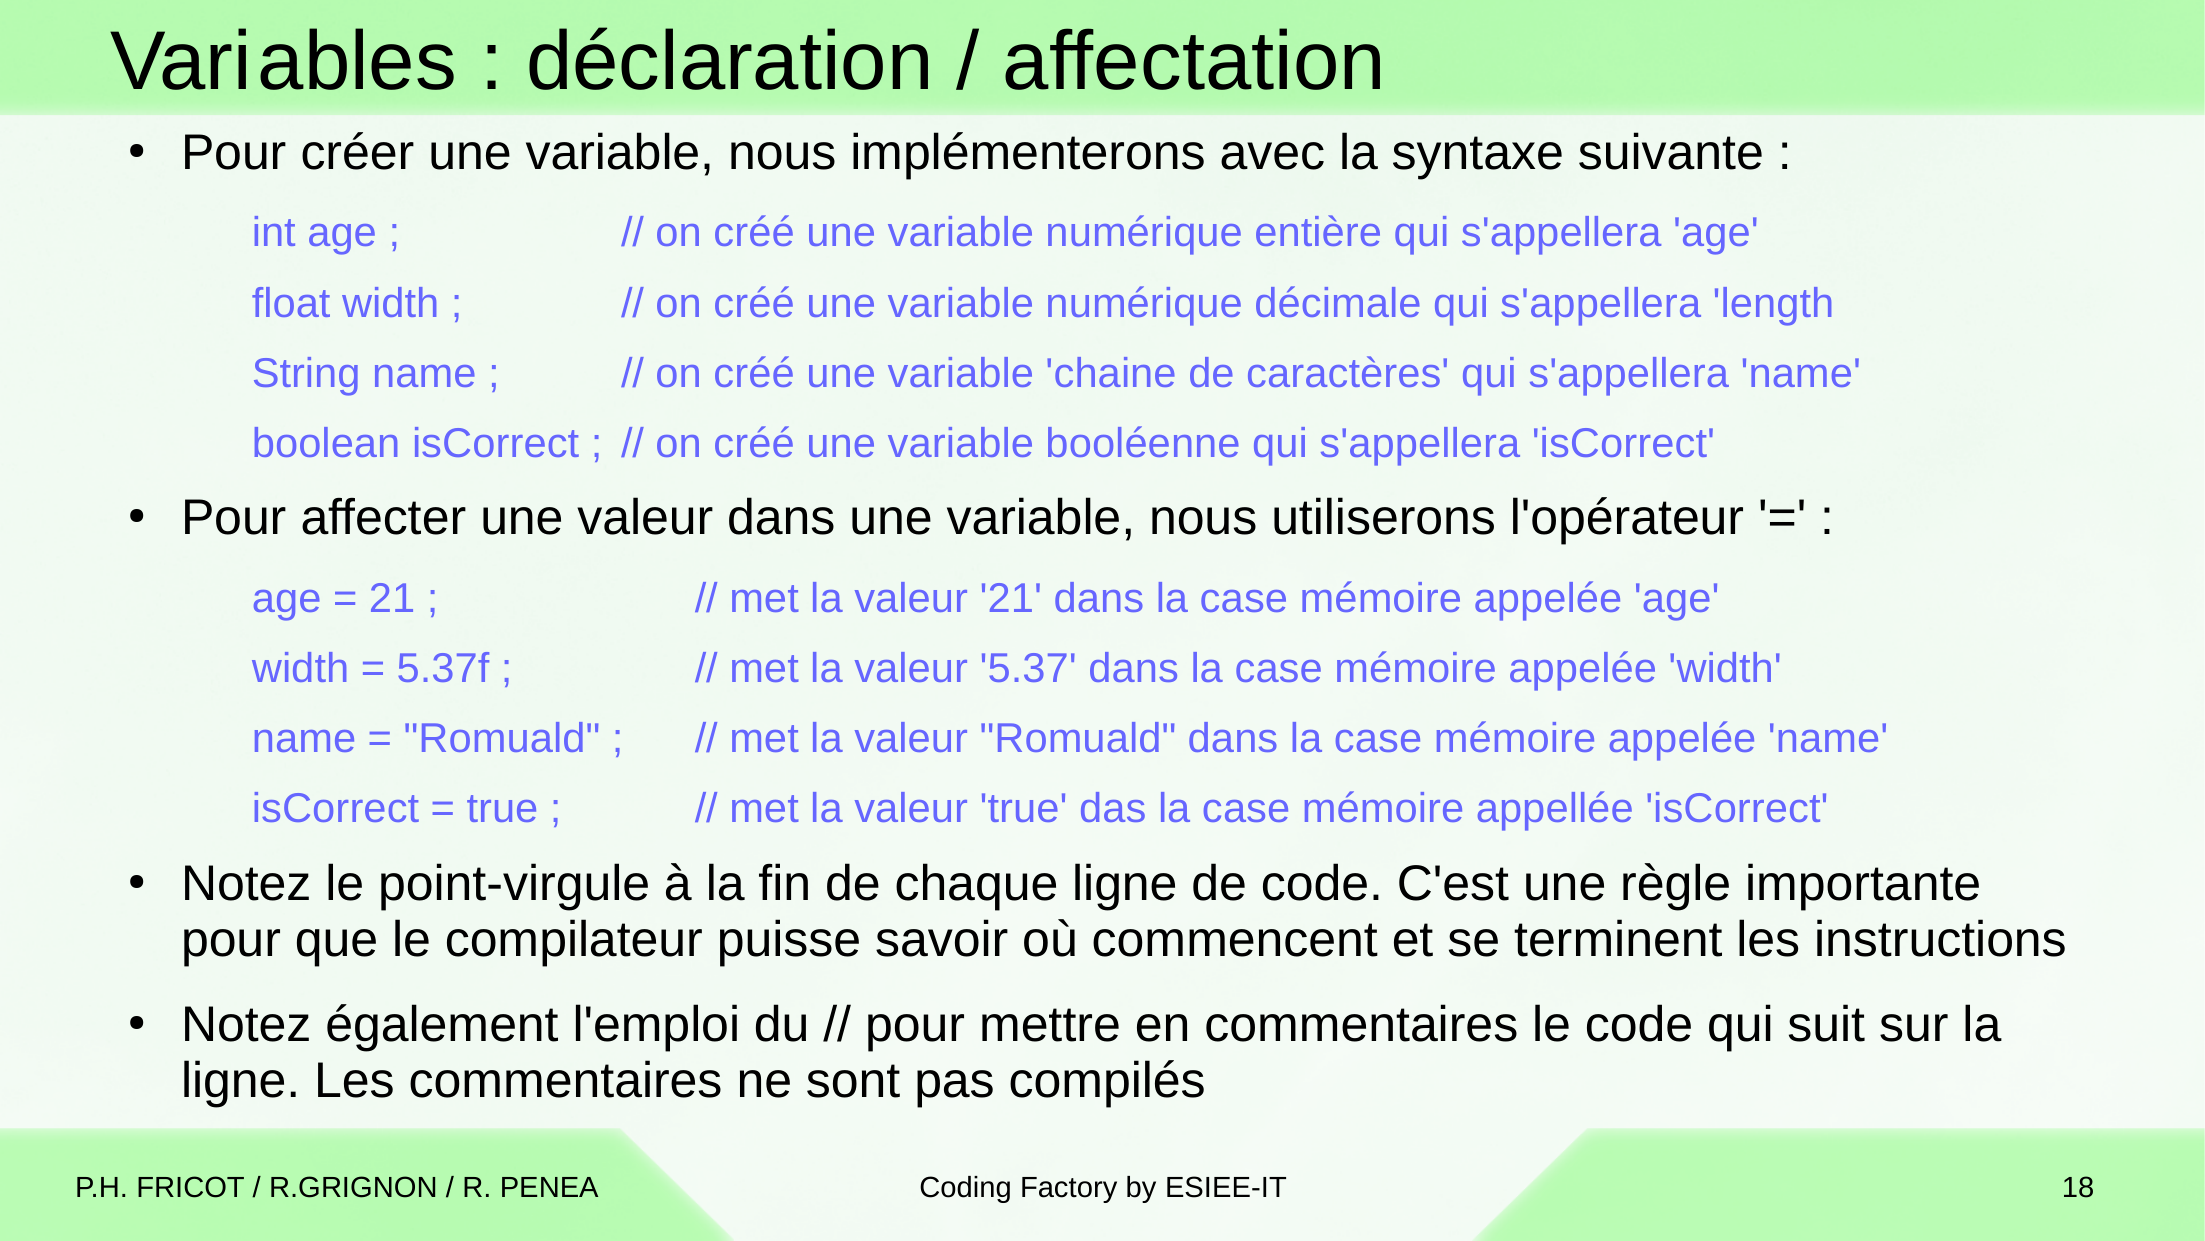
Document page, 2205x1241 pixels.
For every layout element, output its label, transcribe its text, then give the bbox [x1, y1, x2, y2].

title Vari ables : déclaration / affectation [110, 49, 2095, 194]
picture [0, 0, 2205, 1241]
list Pour créer une variable, nous implémenterons avec la syntaxe suivante : int age ; // on créé une variable numérique entière qui s'appellera 'age' float width ; // on créé une variable numérique décimale qui s'appellera 'length String name ; // on créé une variable 'chaine de caractères' qui s'appellera 'name' boolean isCorrect ; // on créé une variable booléenne qui s'appellera 'isCorrect' Pour affecter une valeur dans une variable, nous utiliserons l'opérateur '=' : age = 21 ; // met la valeur '21' dans la case mémoire appelée 'age' width = 5.37f ; // met la valeur '5.37' dans la case mémoire appelée 'width' name = "Romuald" ; // met la valeur "Romuald" dans la case mémoire appelée 'name' isCorrect = true ; // met la valeur 'true' das la case mémoire appellée 'isCorrect' Notez le point-virgule à la fin de chaque ligne de code. C'est une règle importante pour que le compilateur puisse savoir où commencent et se terminent les instructions Notez également l'emploi du // pour mettre en commentaires le code qui suit sur la ligne. Les commentaires ne sont pas compilés [110, 194, 2095, 1196]
